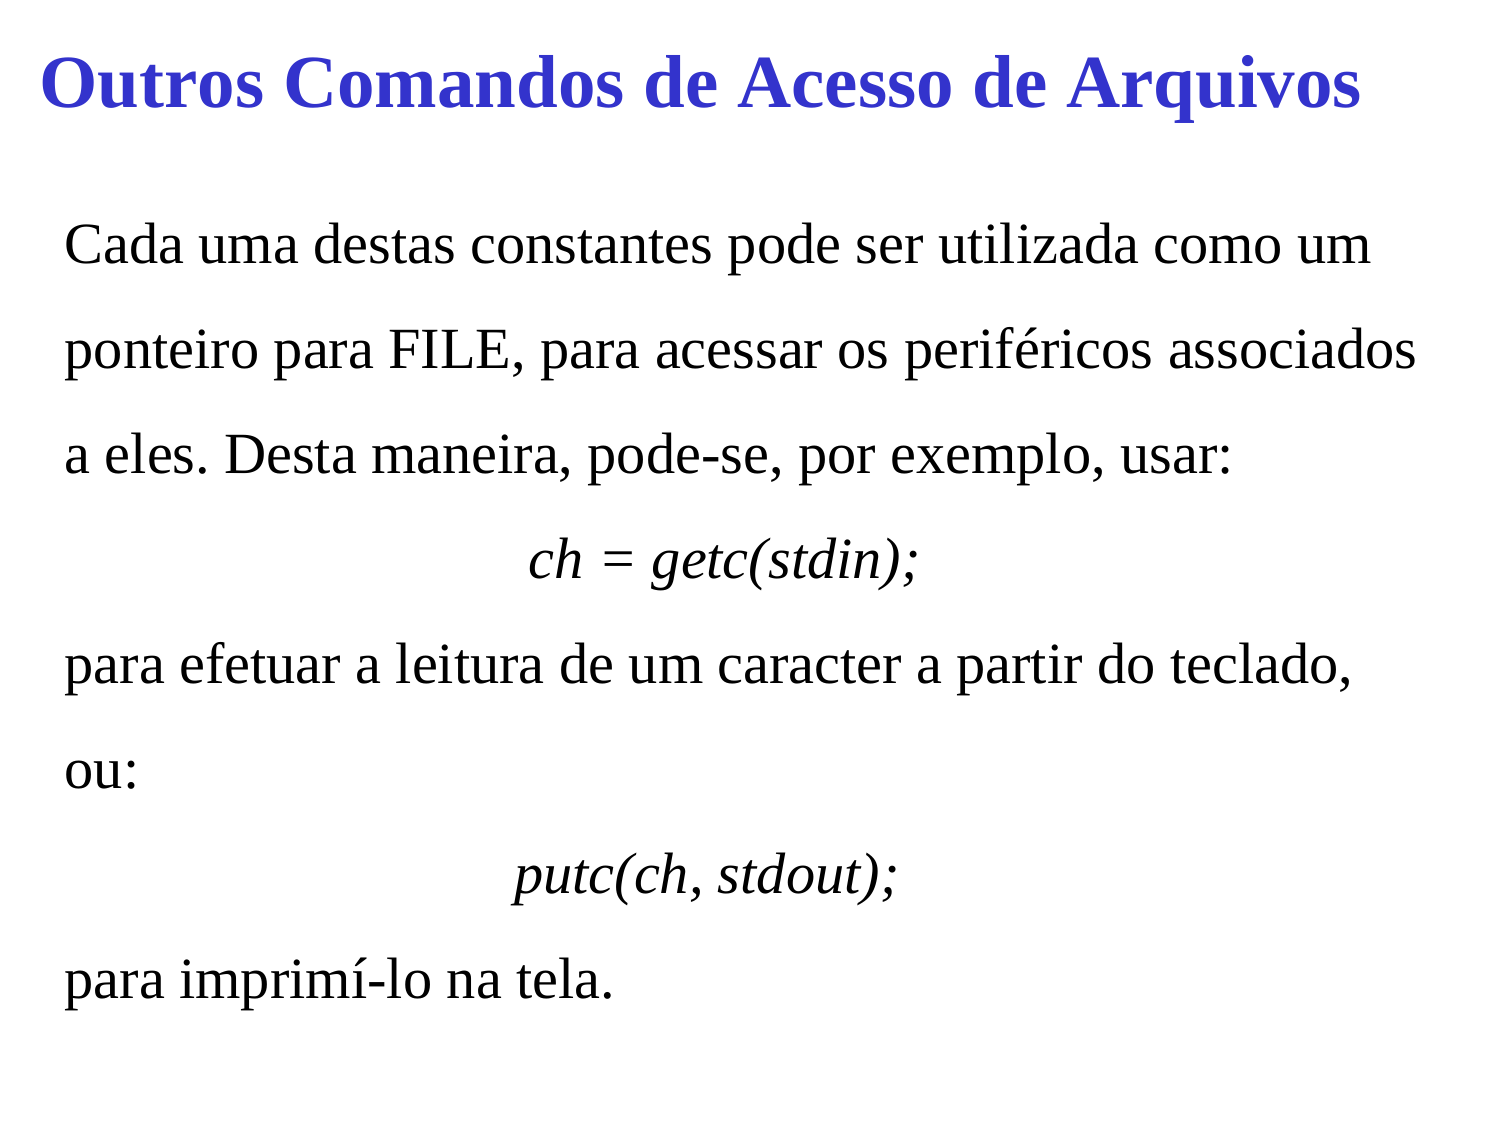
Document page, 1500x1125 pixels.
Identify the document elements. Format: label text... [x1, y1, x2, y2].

text_box Outros Comandos de Acesso de Arquivos [24, 24, 1379, 131]
text_box Cada uma destas constantes pode ser utilizada como um ponteiro para FILE, para acessar os periféricos associados a eles. Desta maneira, pode-se, por exemplo, usar: ch = getc(stdin); para efetuar a leitura de um caracter a partir do teclado, ou: putc(ch, stdout); para imprimí-lo na tela. [49, 162, 1448, 1018]
